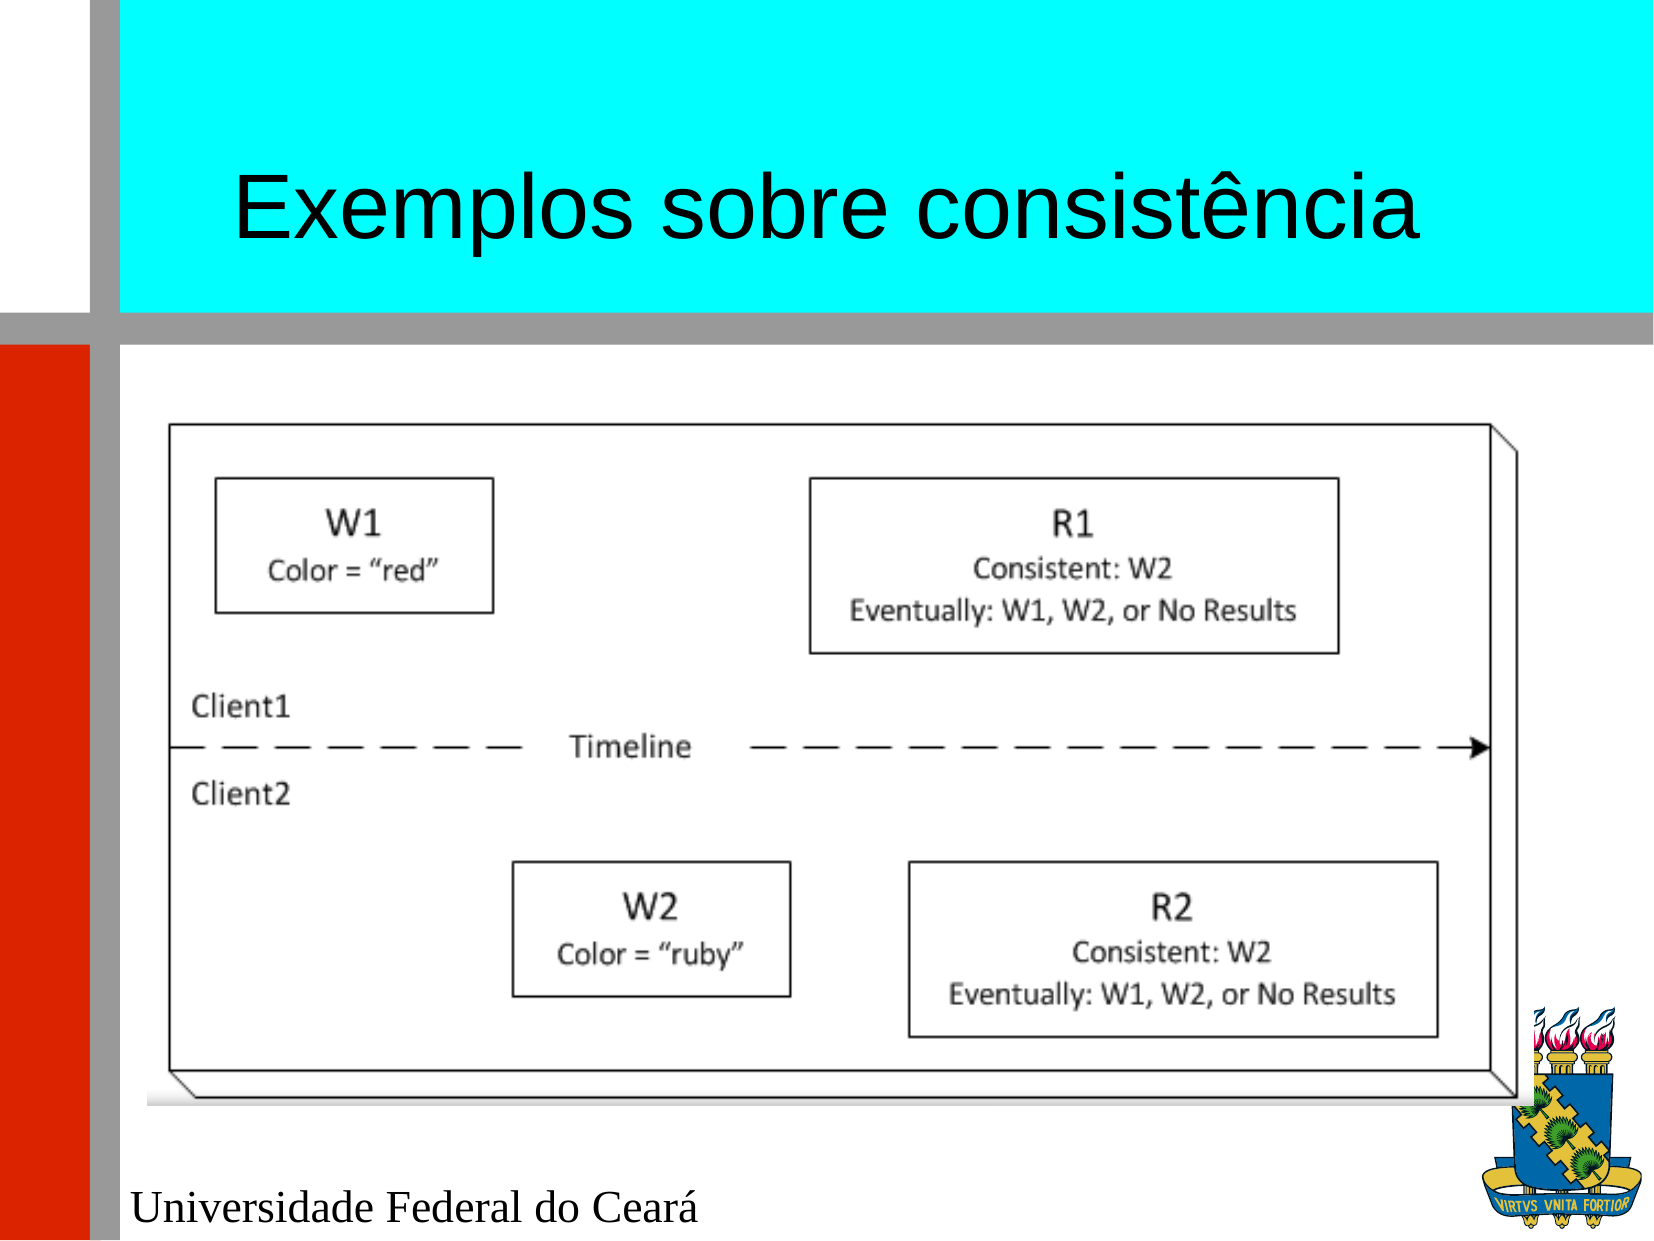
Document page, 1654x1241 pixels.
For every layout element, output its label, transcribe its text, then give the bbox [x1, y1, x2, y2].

picture [147, 397, 1534, 1106]
title Exemplos sobre consistência [121, 102, 1534, 310]
